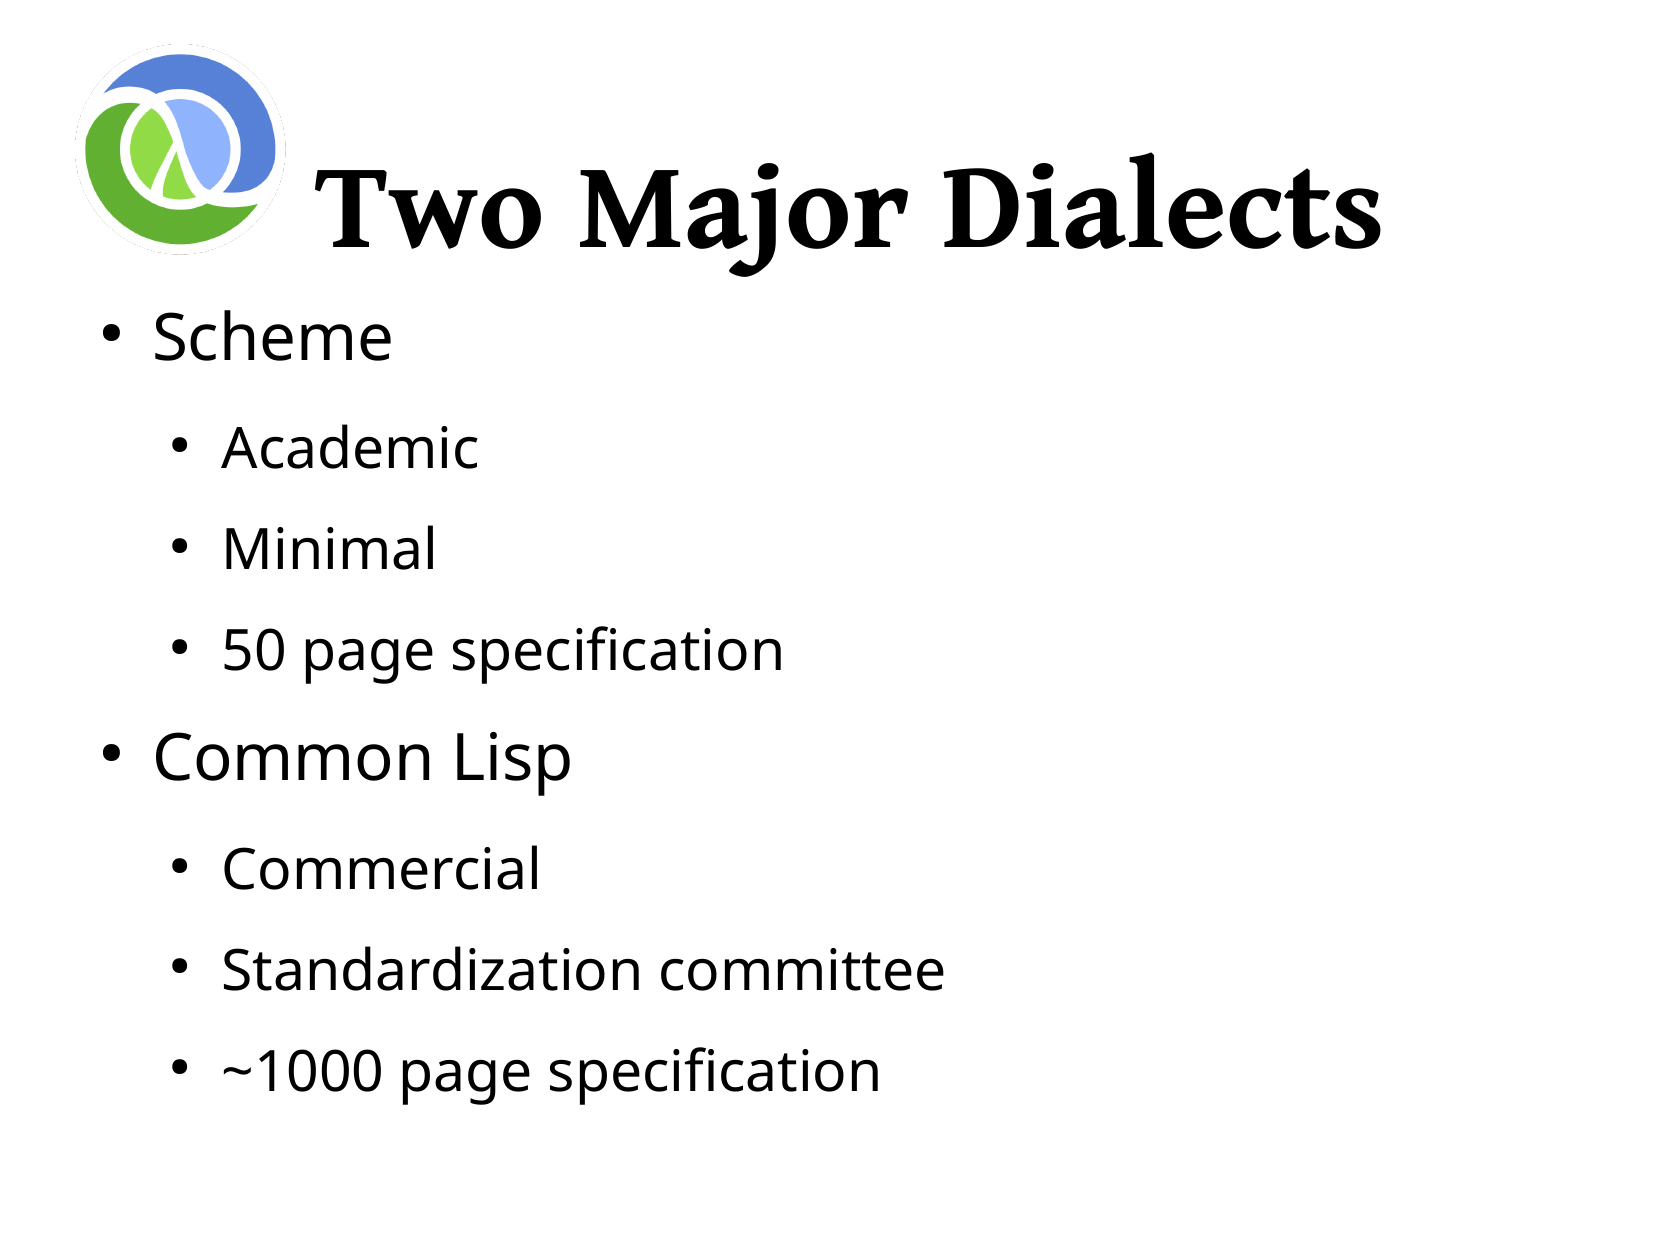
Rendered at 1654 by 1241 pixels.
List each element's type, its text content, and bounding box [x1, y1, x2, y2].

picture [75, 44, 286, 255]
list Scheme Academic Minimal 50 page specification Common Lisp Commercial Standardization committee ~1000 page specification [82, 290, 1571, 1109]
title Two Major Dialects [315, 138, 1571, 284]
